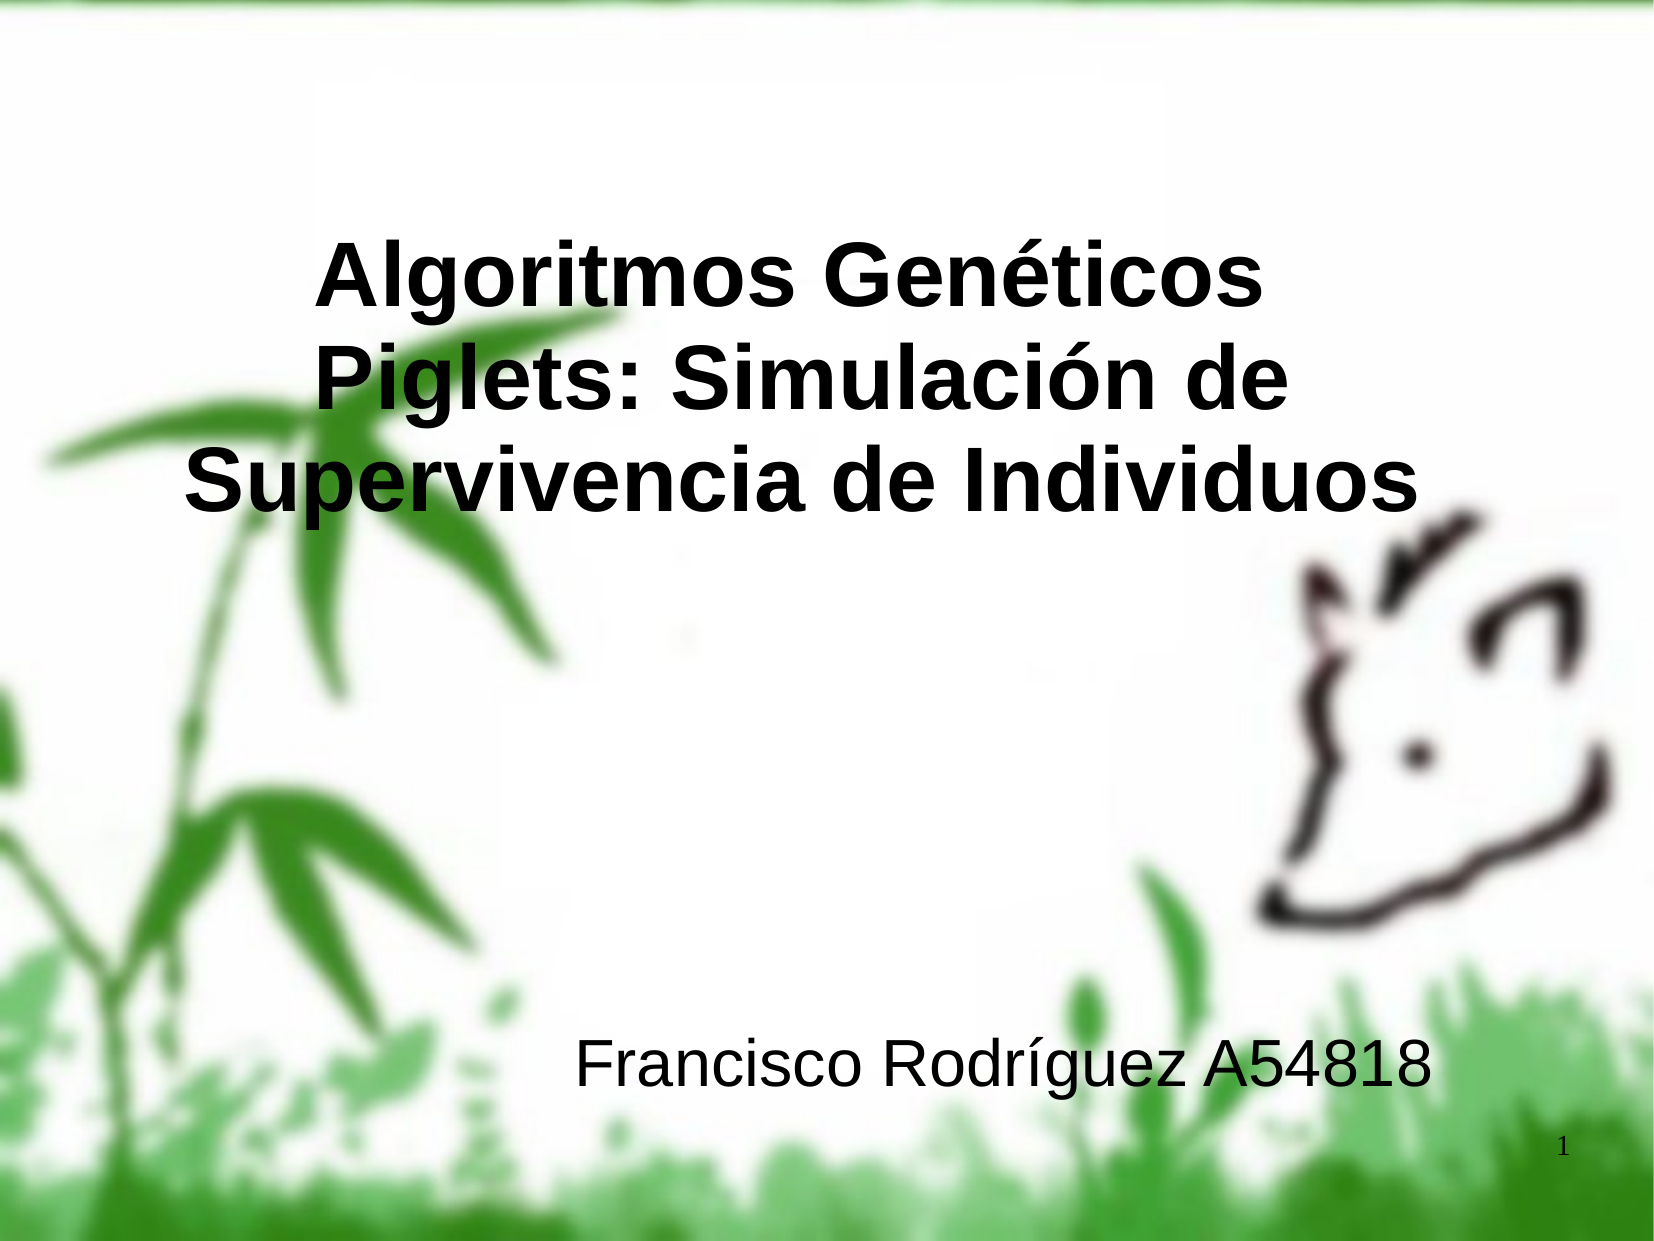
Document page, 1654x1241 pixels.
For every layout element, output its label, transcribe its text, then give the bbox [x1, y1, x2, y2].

picture [0, 0, 1654, 1241]
title Algoritmos Genéticos Piglets: Simulación de Supervivencia de Individuos [59, 223, 1548, 532]
subtitle Francisco Rodríguez A54818 [501, 944, 1506, 1182]
